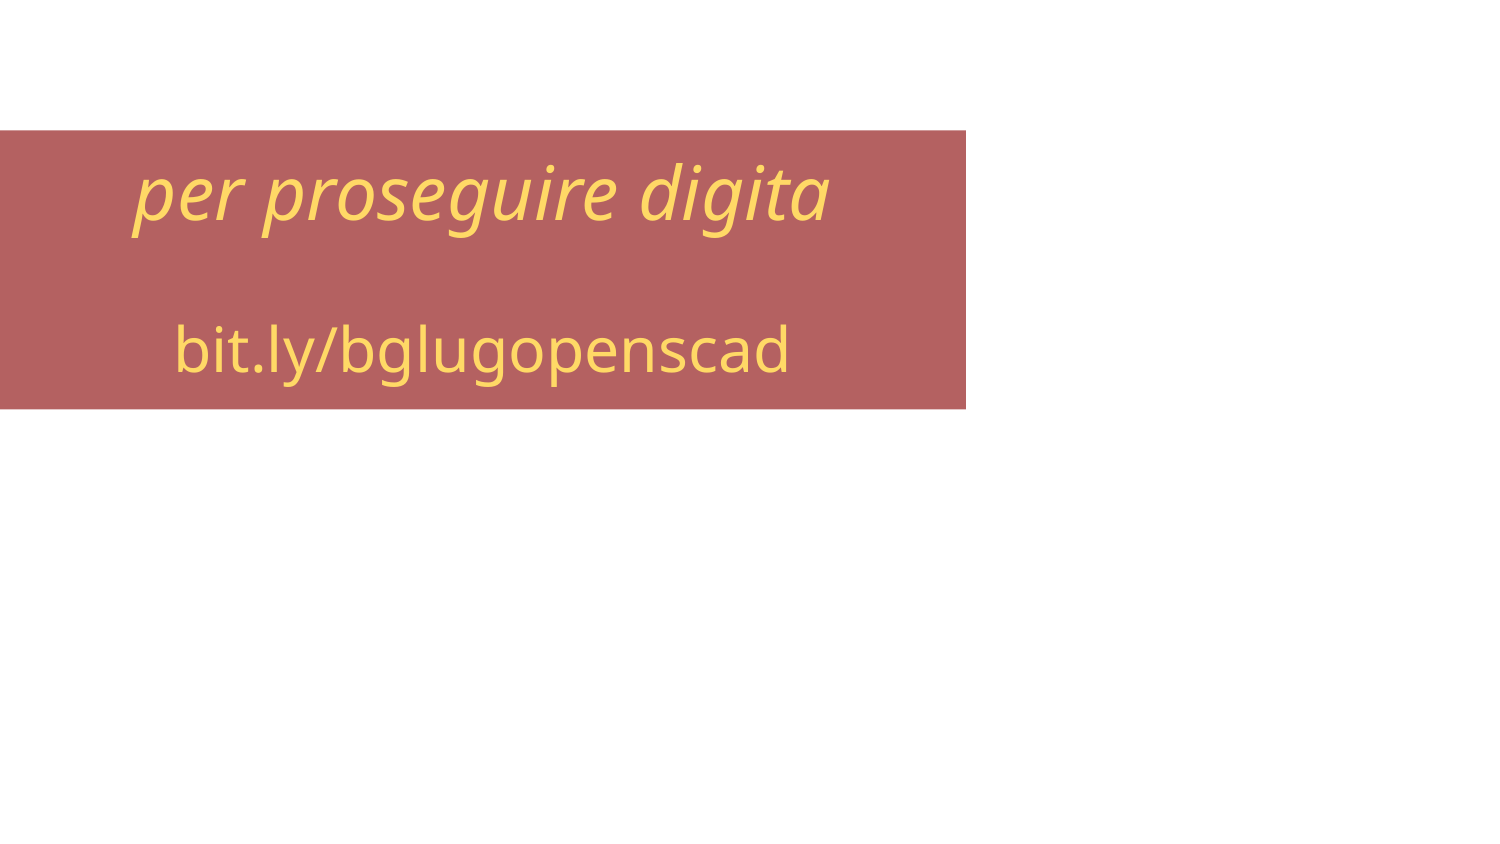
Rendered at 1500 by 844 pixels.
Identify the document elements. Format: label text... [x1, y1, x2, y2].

text_box per proseguire digita bit.ly/bglugopenscad [0, 130, 966, 410]
